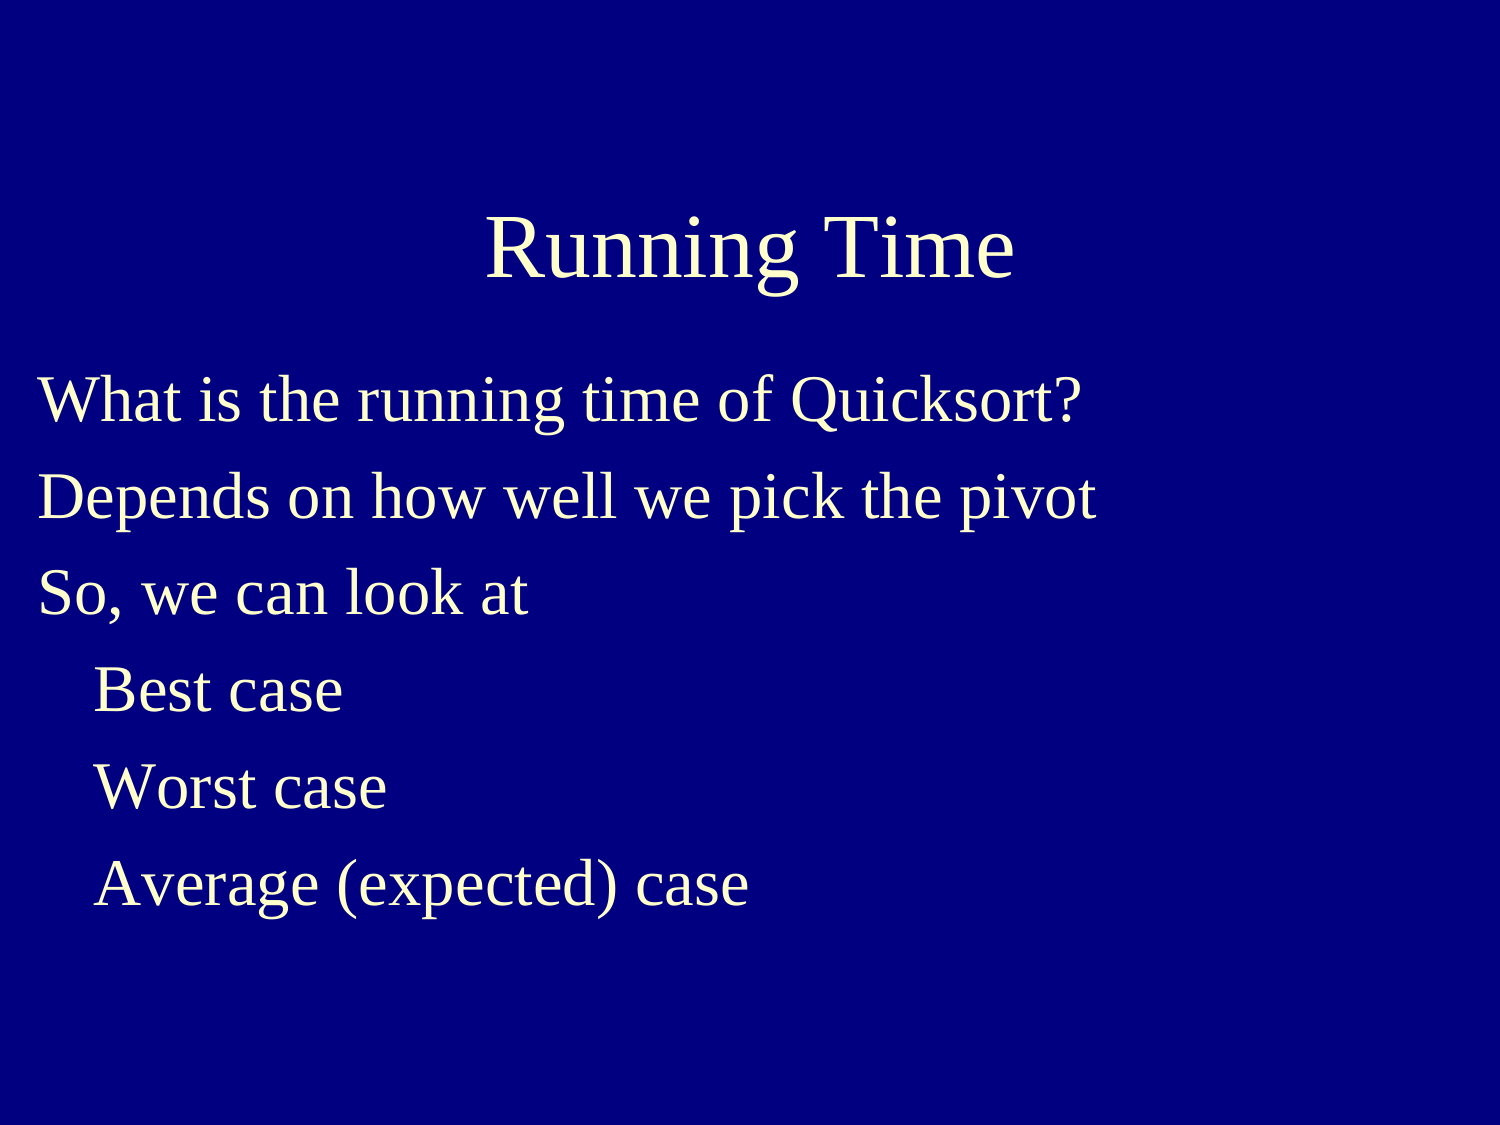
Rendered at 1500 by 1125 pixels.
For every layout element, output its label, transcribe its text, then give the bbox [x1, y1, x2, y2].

list What is the running time of Quicksort? Depends on how well we pick the pivot So, we can look at Best case Worst case Average (expected) case [22, 347, 1482, 1026]
title Running Time [22, 145, 1480, 336]
